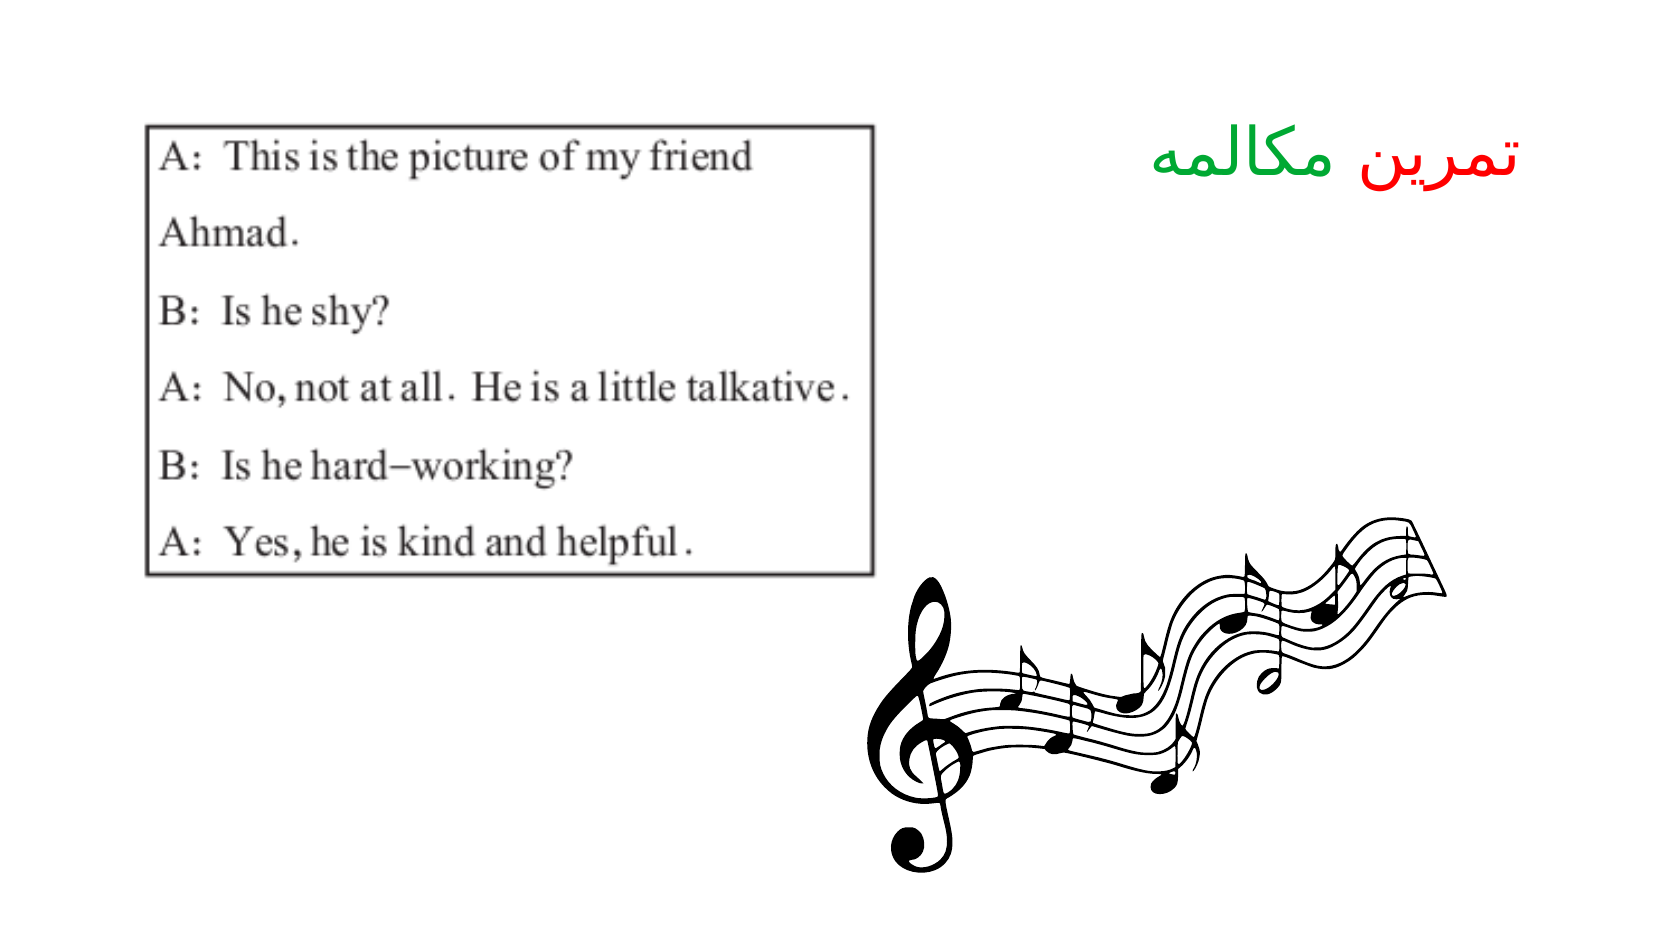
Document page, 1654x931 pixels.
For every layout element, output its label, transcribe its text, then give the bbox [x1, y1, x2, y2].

text_box تمرین مکالمه [1074, 106, 1536, 222]
picture [141, 119, 1453, 886]
